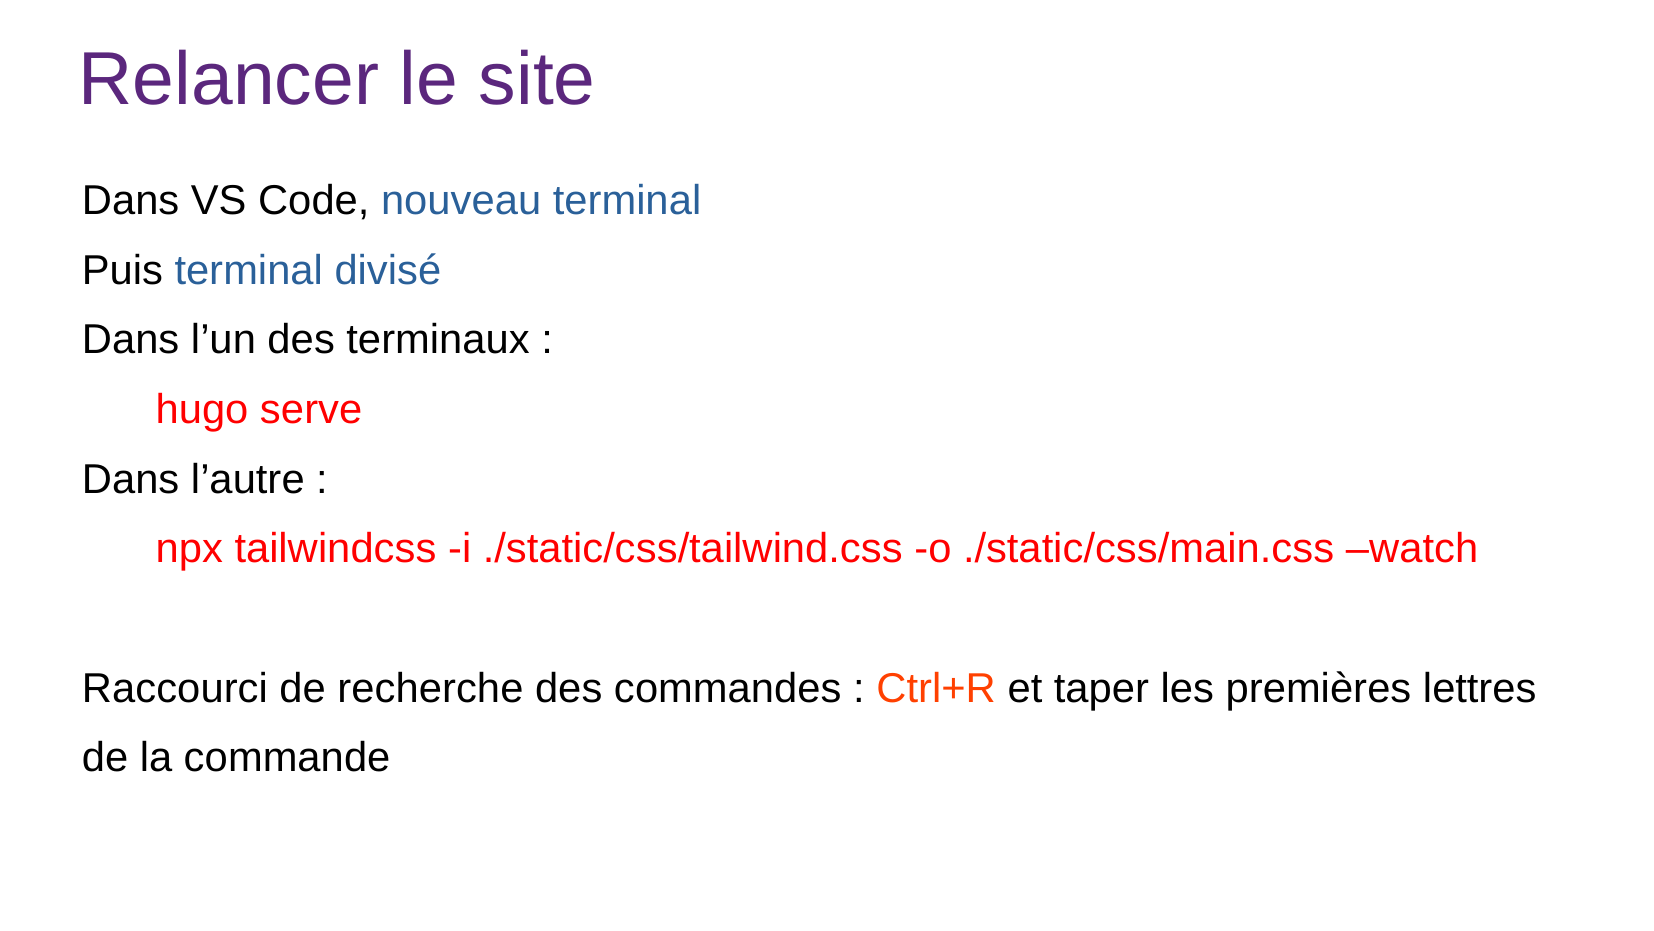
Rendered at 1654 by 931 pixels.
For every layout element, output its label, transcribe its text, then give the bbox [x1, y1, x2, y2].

text_box Dans VS Code, nouveau terminal Puis terminal divisé Dans l’un des terminaux : hugo serve Dans l’autre : npx tailwindcss -i ./static/css/tailwind.css -o ./static/css/main.css –watch Raccourci de recherche des commandes : Ctrl+R et taper les premières lettres de la commande [81, 153, 1570, 887]
title Relancer le site [78, 36, 1556, 148]
